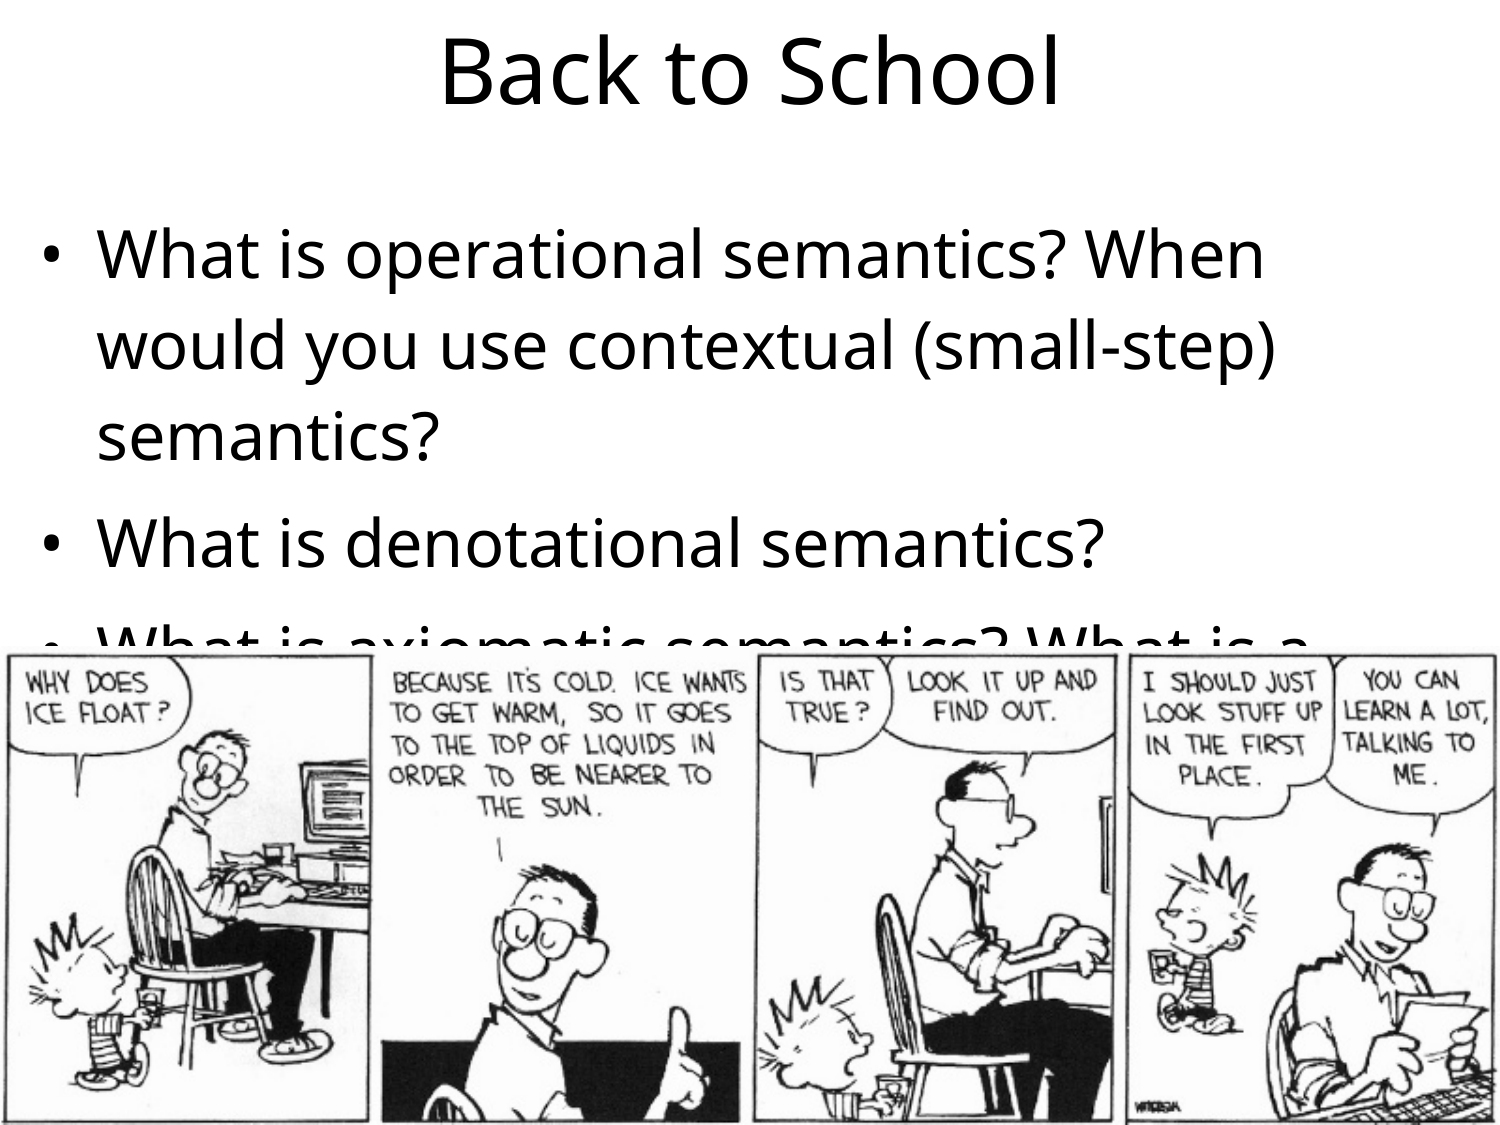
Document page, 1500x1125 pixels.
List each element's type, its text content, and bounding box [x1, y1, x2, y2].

list What is operational semantics? When would you use contextual (small-step) semantics? What is denotational semantics? What is axiomatic semantics? What is a verification condition? [24, 199, 1476, 646]
title Back to School [24, 0, 1476, 163]
picture [0, 646, 1500, 1125]
